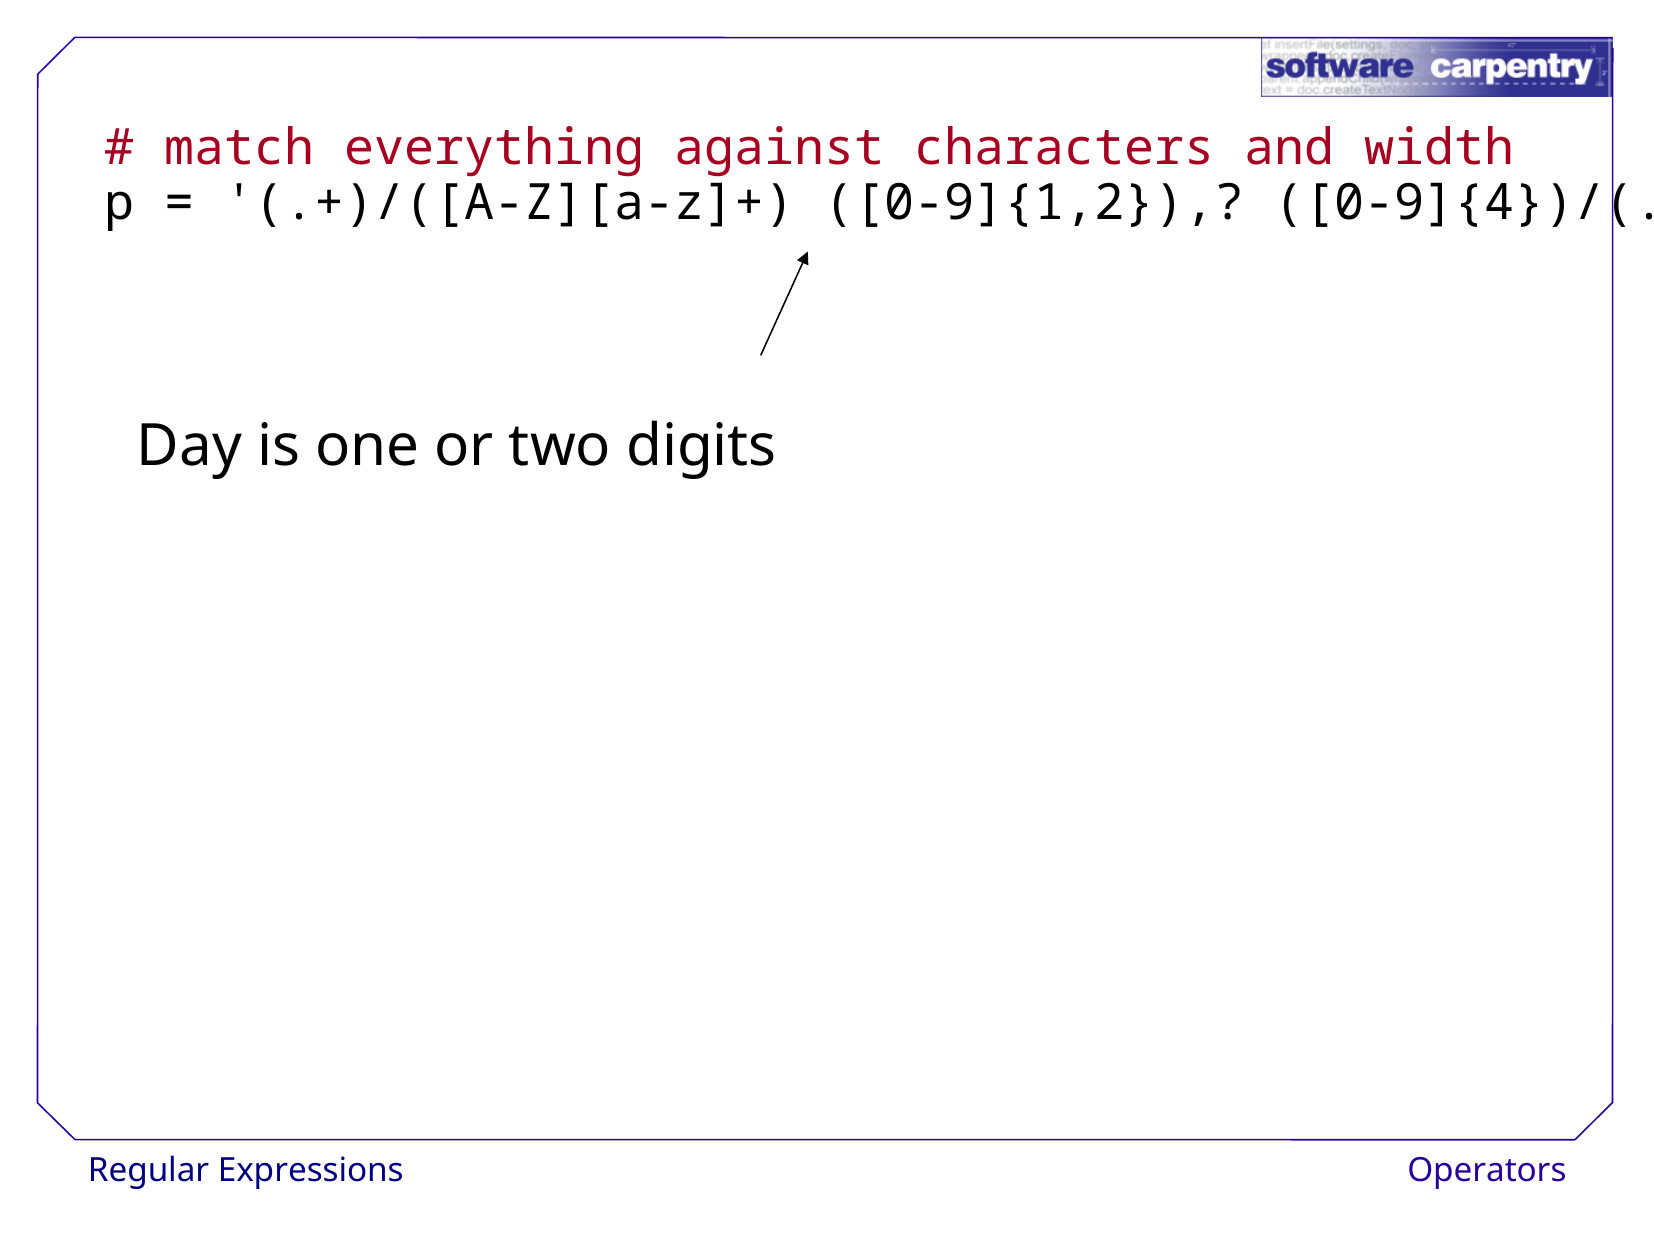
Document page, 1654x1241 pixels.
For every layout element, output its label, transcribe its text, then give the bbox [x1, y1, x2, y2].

text_box # match everything against characters and width p = '(.+)/([A-Z][a-z]+) ([0-9]{1,2}),? ([0-9]{4})/(.+)' [89, 112, 1512, 1074]
text_box Day is one or two digits [122, 364, 792, 486]
picture [1261, 39, 1613, 97]
